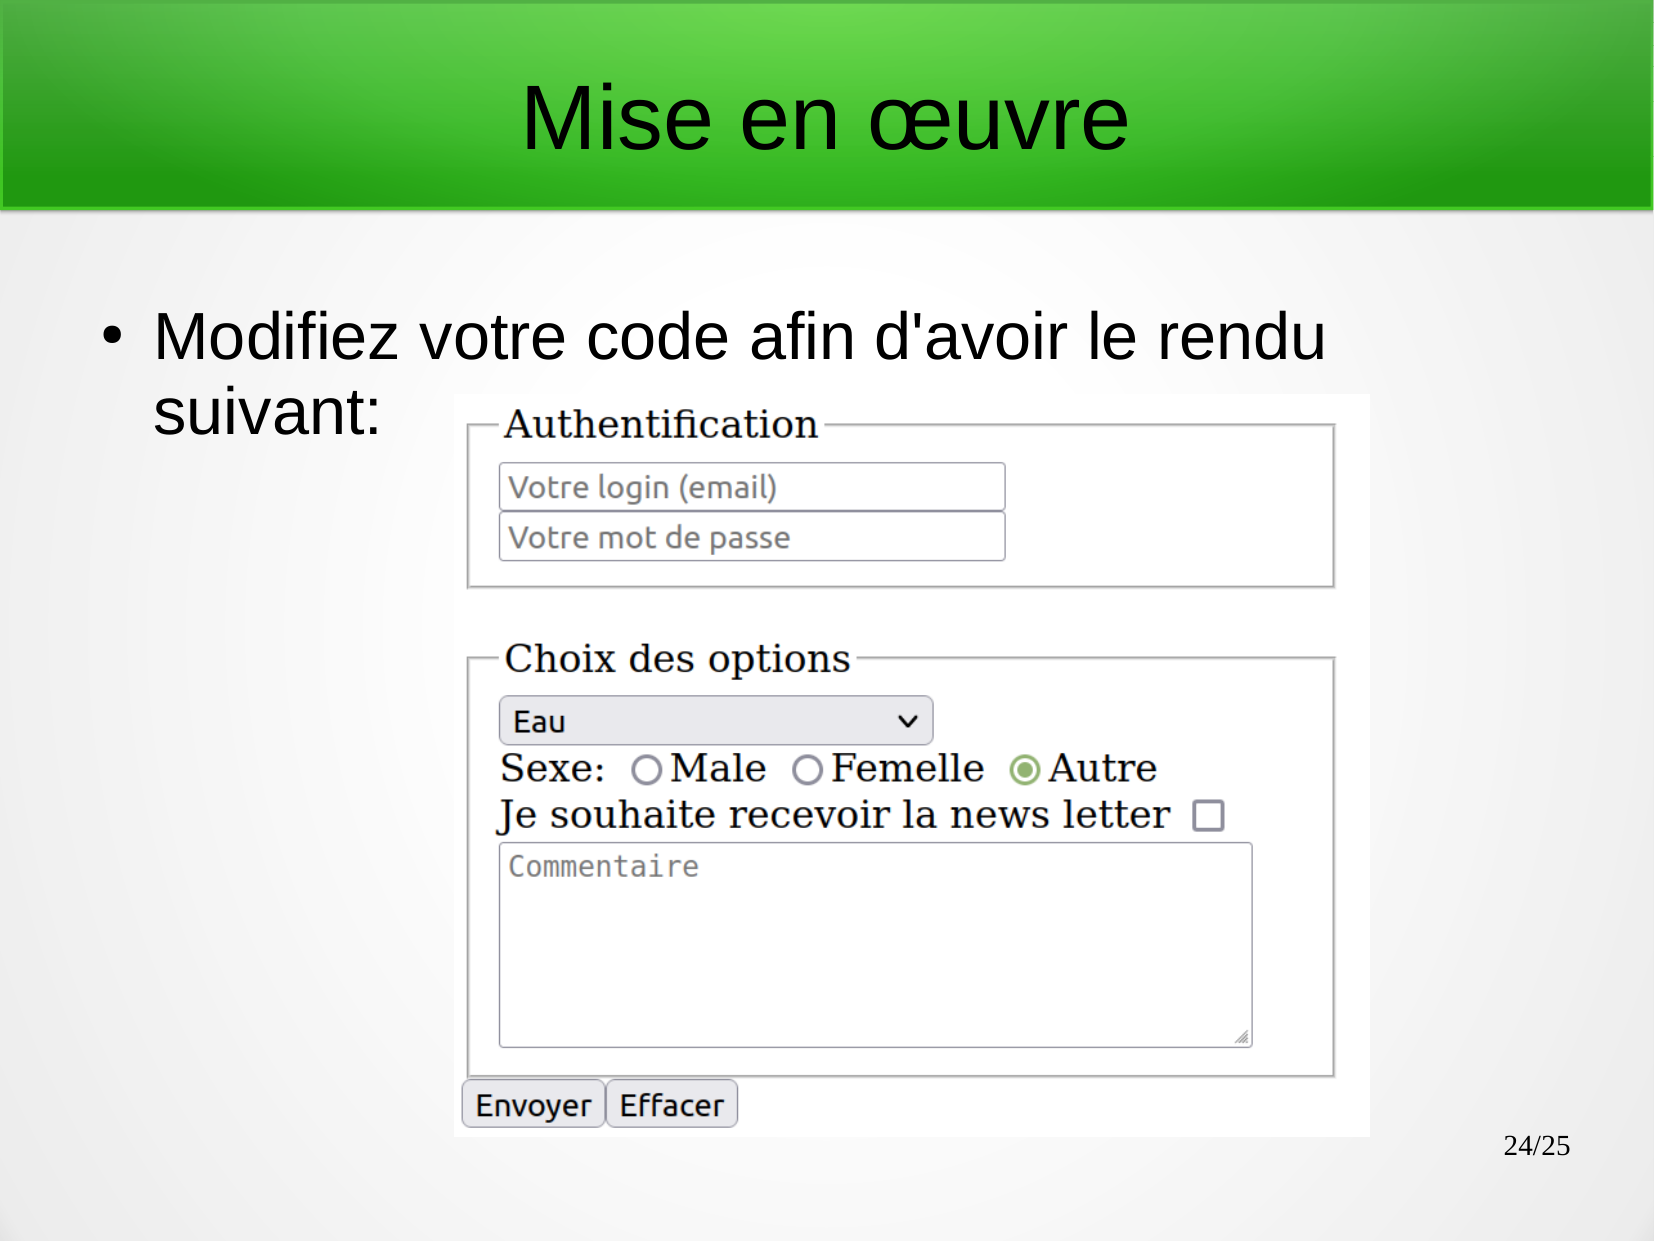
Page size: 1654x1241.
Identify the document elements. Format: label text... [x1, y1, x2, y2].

picture [454, 394, 1370, 1137]
list Modifiez votre code afin d'avoir le rendu suivant: [82, 299, 1571, 1019]
title Mise en œuvre [82, 47, 1571, 189]
